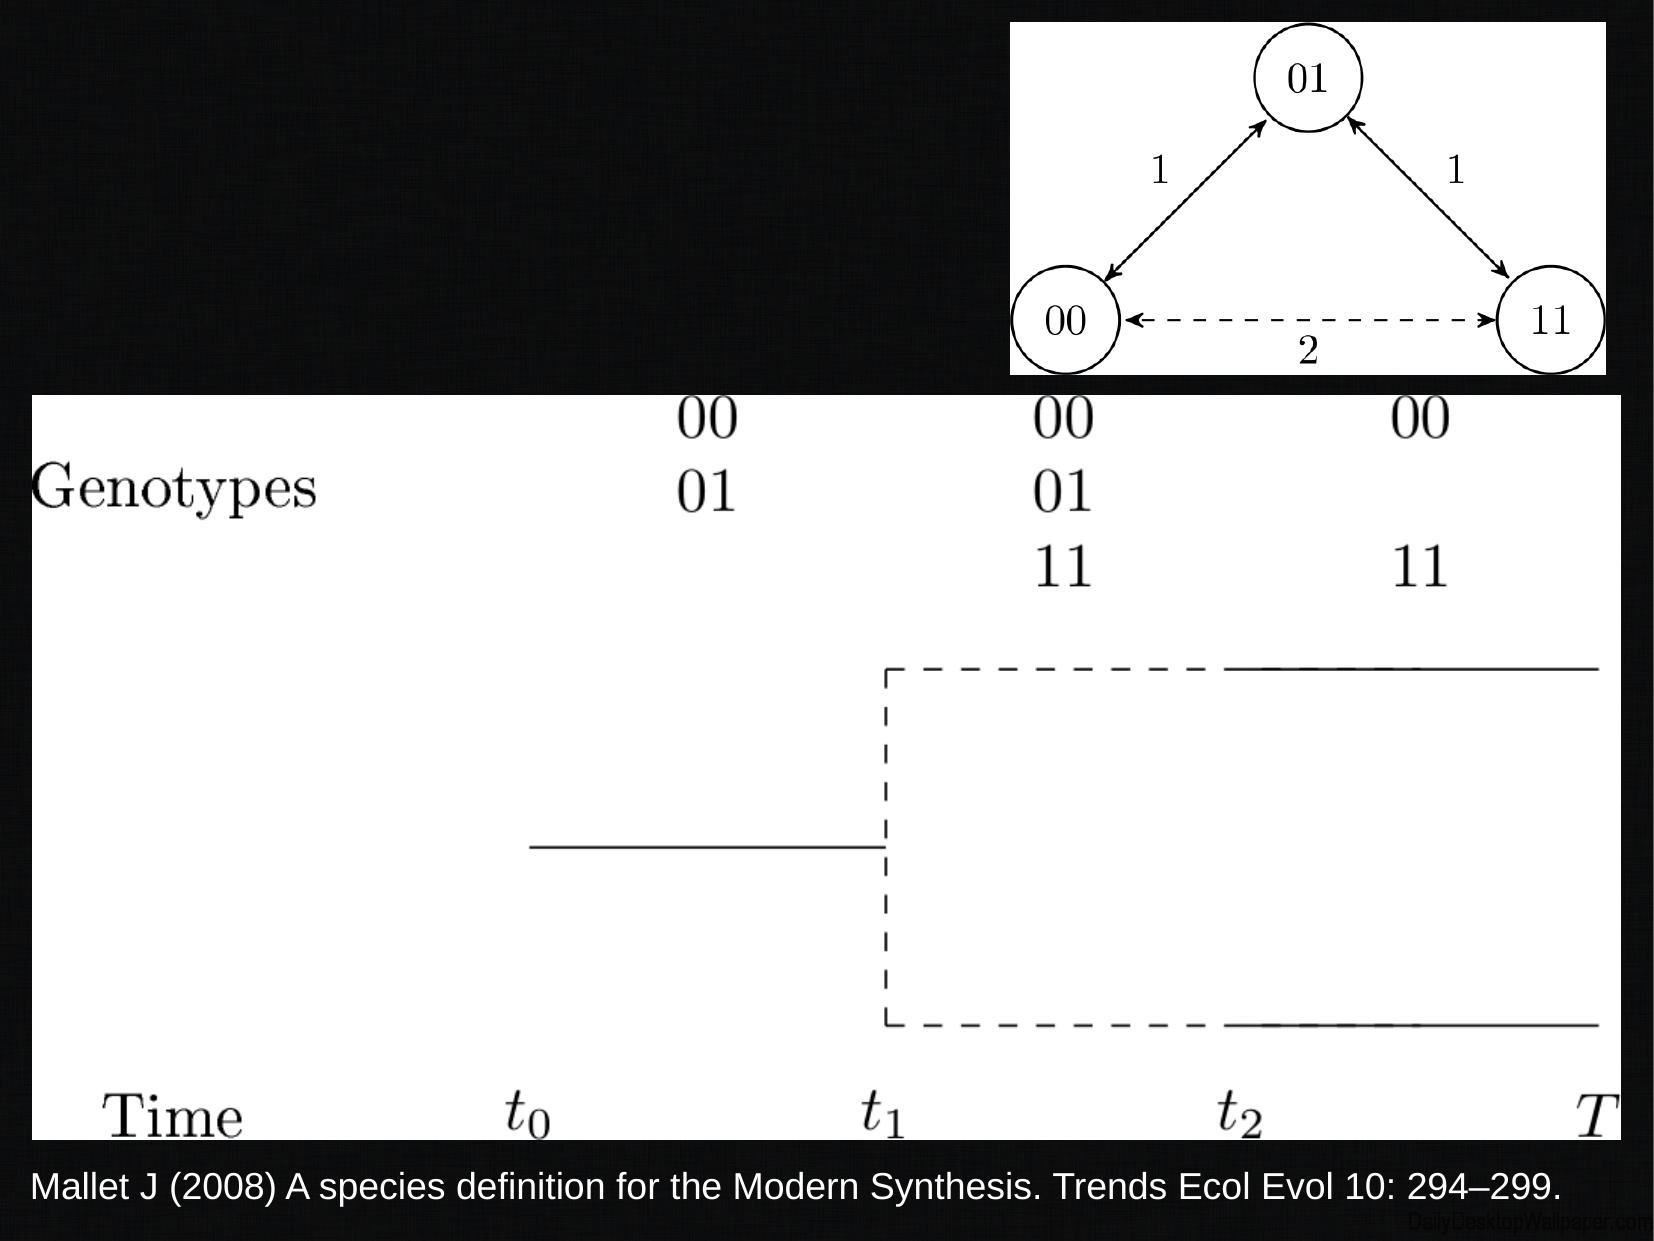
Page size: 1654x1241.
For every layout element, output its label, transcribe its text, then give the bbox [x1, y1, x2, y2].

text_box Mallet J (2008) A species definition for the Modern Synthesis. Trends Ecol Evol 10: 294–299. [15, 1158, 1636, 1216]
picture [0, 0, 1654, 1241]
